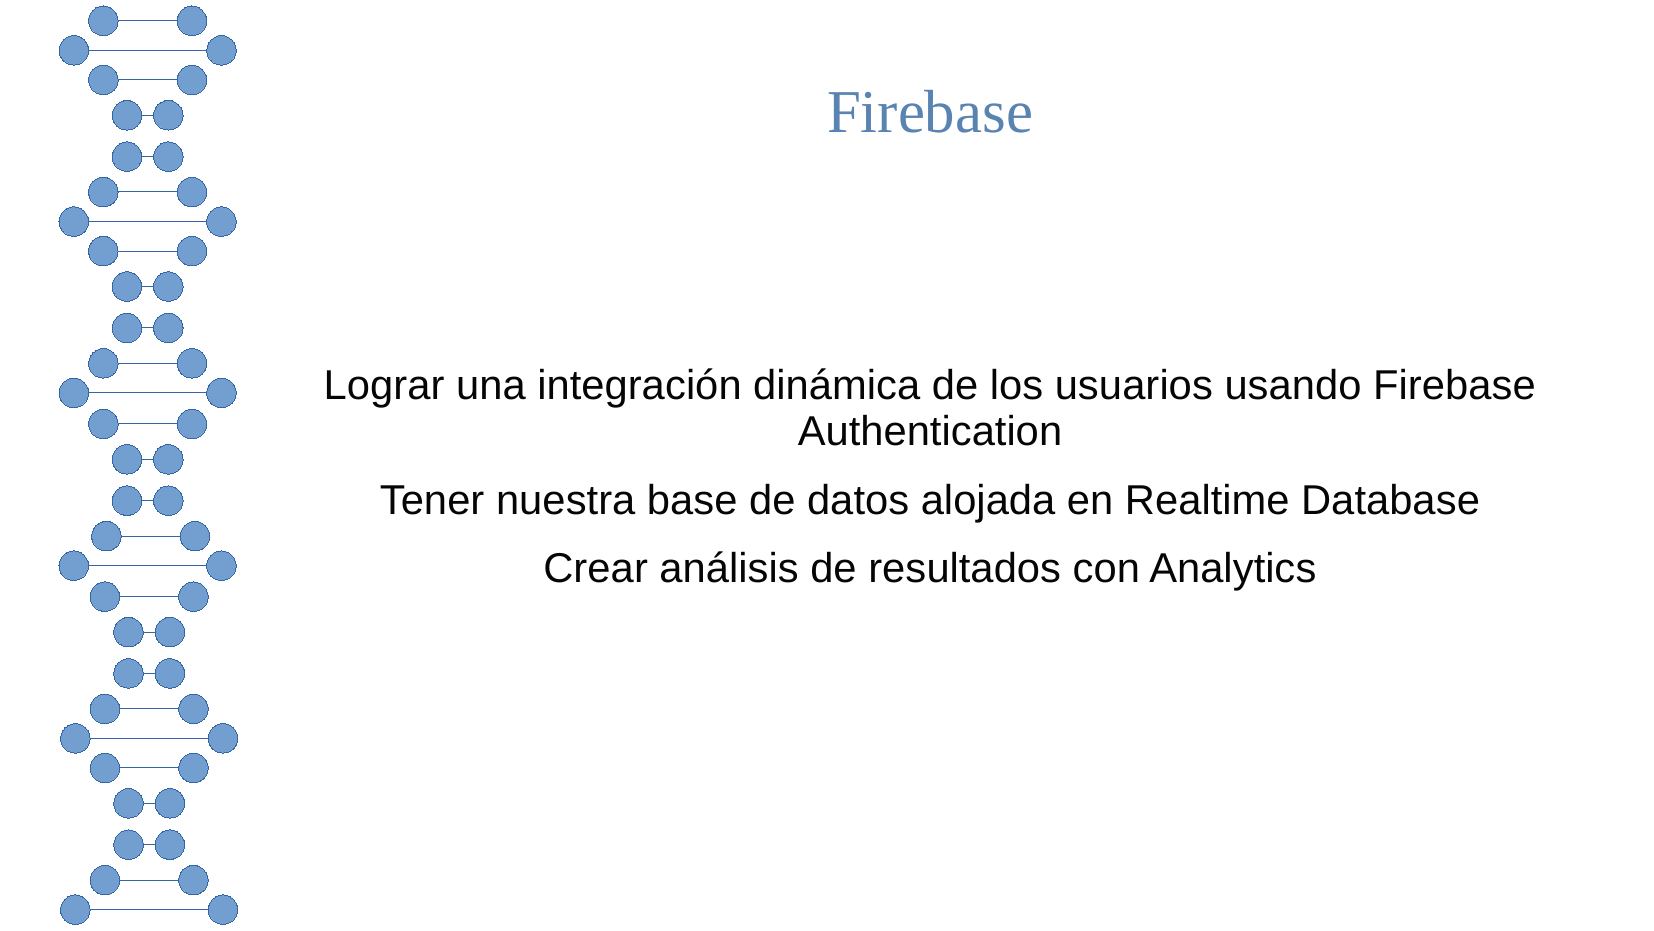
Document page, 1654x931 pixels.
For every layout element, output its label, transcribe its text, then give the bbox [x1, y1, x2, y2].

list Lograr una integración dinámica de los usuarios usando Firebase Authentication Tener nuestra base de datos alojada en Realtime Database Crear análisis de resultados con Analytics [265, 224, 1595, 764]
title Firebase [265, 35, 1595, 189]
